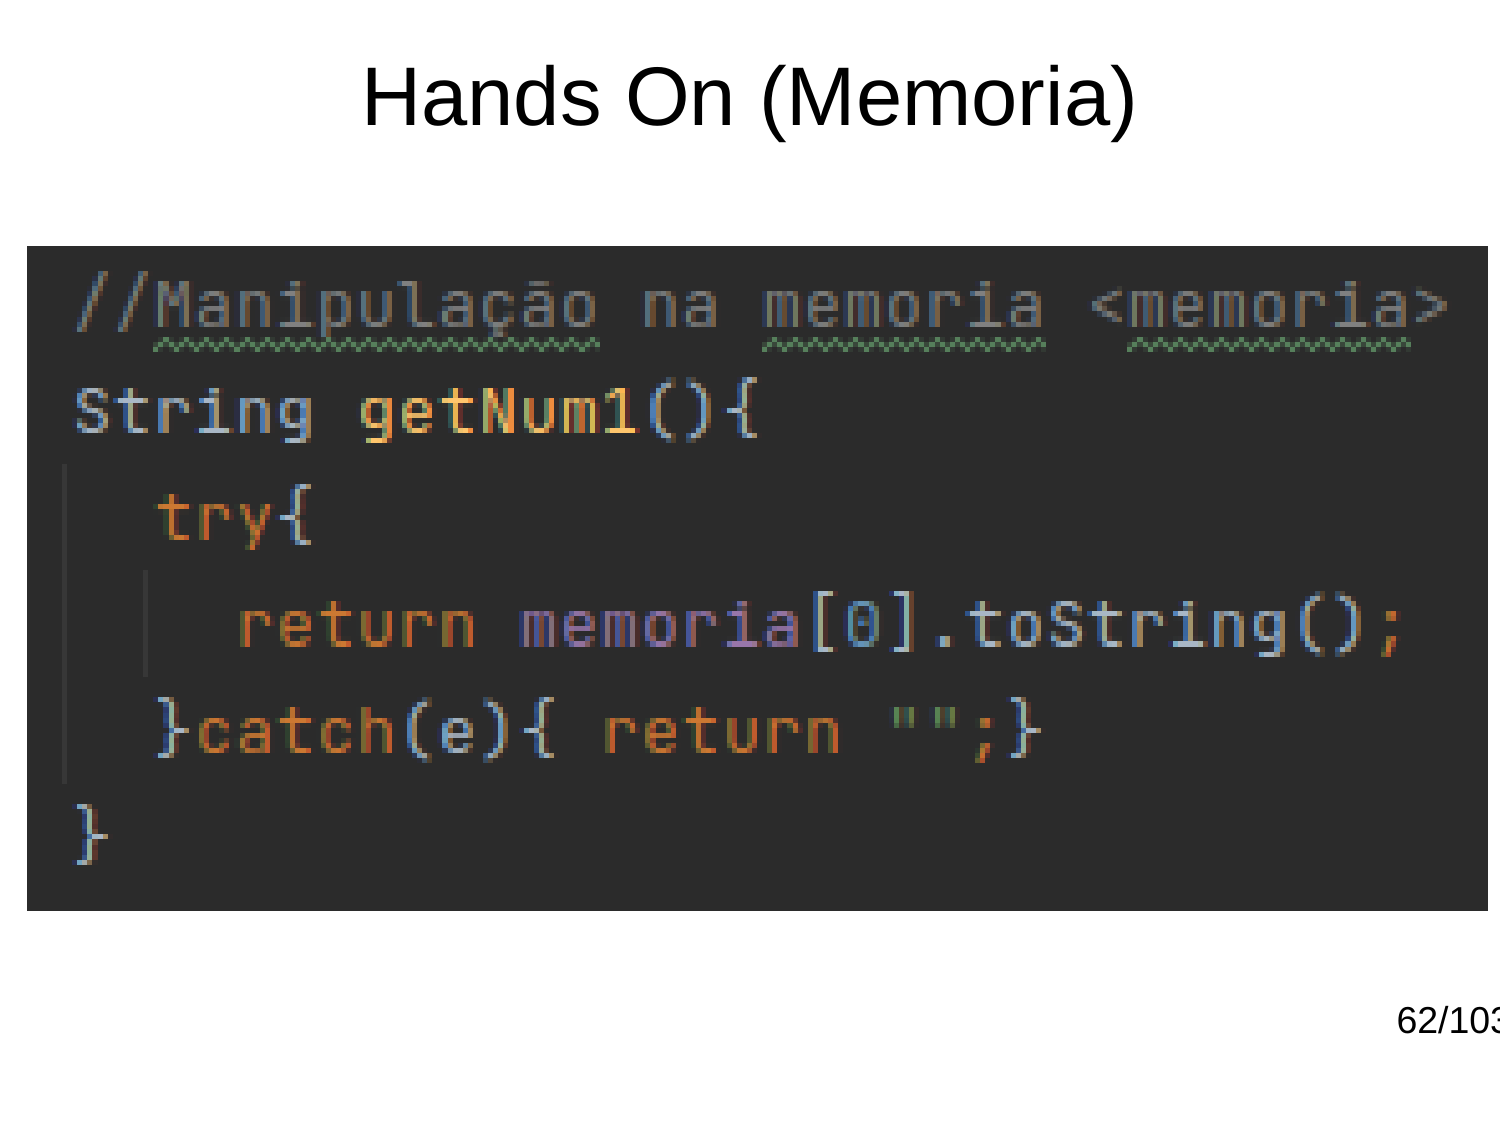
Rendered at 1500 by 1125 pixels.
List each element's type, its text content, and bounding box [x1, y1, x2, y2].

text_box Hands On (Memoria) [74, 30, 1425, 155]
picture [27, 246, 1488, 911]
